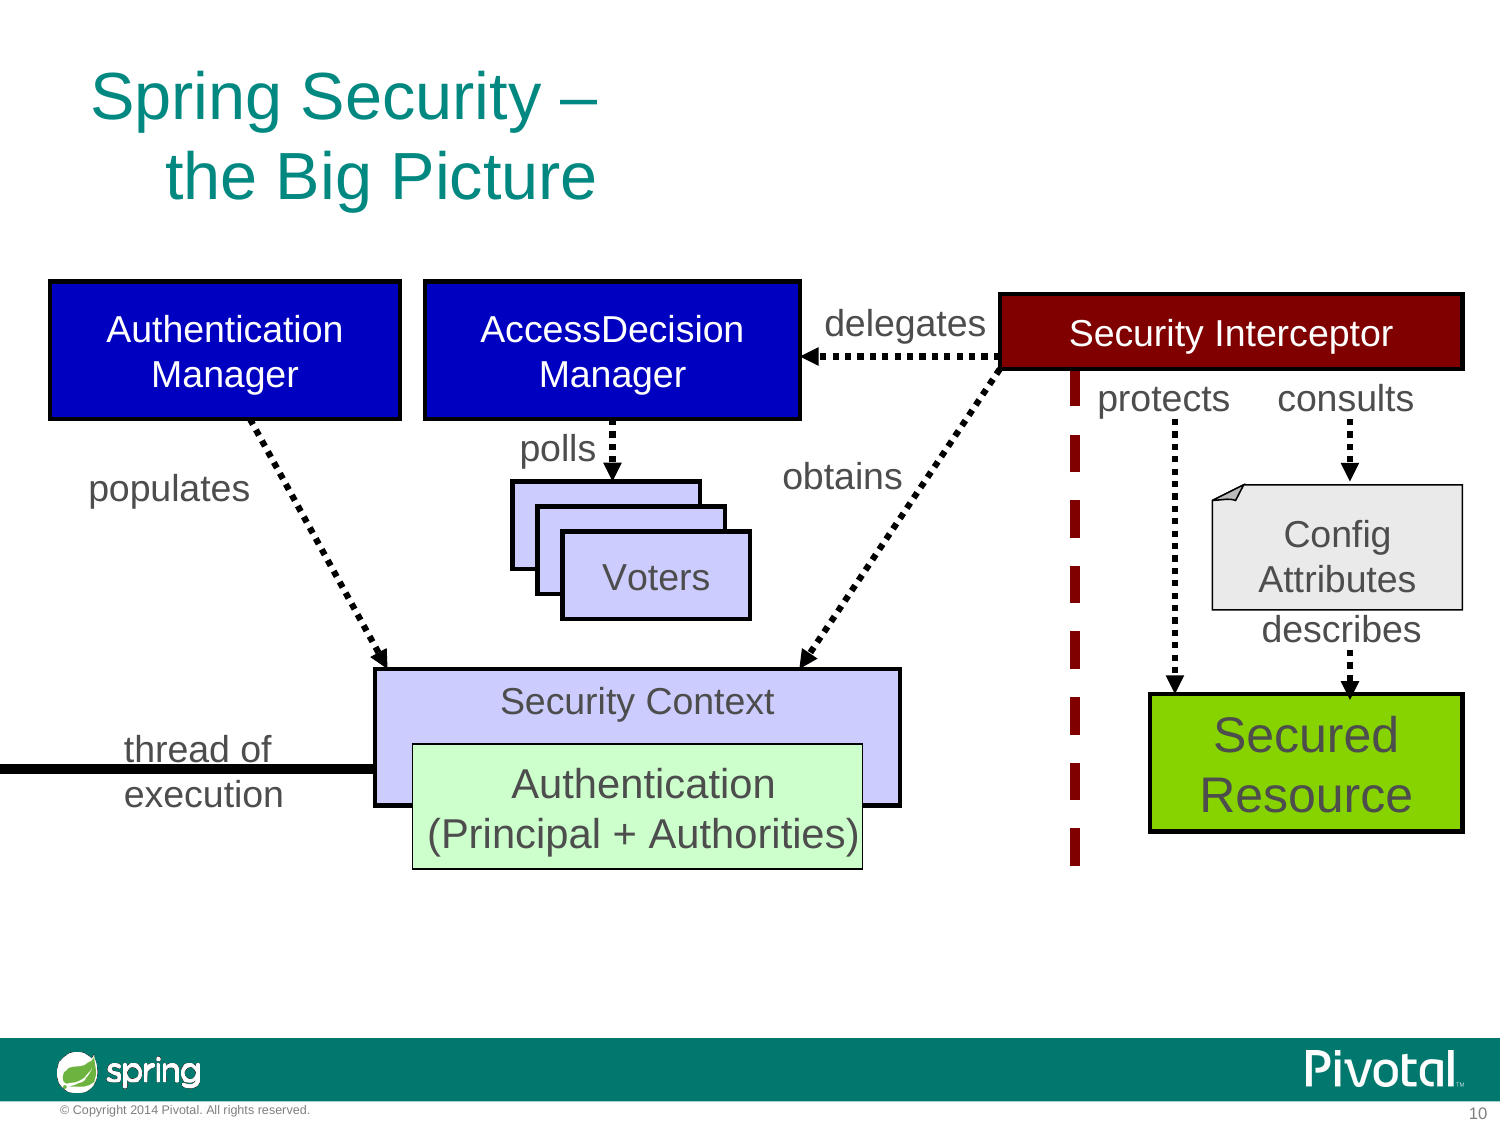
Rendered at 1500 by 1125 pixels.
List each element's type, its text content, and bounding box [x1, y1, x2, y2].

picture [1306, 1050, 1464, 1087]
text_box Secured Resource [1149, 694, 1463, 832]
text_box populates [73, 456, 266, 517]
text_box Authentication Manager [49, 281, 400, 419]
text_box Security Context [374, 668, 900, 806]
text_box [512, 481, 725, 594]
text_box consults [1262, 369, 1430, 427]
text_box thread of execution [109, 717, 299, 823]
text_box describes [1246, 597, 1437, 658]
text_box obtains [767, 443, 918, 505]
text_box Authentication (Principal + Authorities) [412, 743, 863, 870]
text_box Security Interceptor [999, 293, 1463, 369]
text_box AccessDecision Manager [424, 281, 800, 419]
text_box protects [1082, 369, 1246, 427]
picture [32, 1041, 210, 1103]
title Spring Security – the Big Picture [75, 45, 1426, 233]
text_box Voters [562, 531, 750, 619]
text_box delegates [809, 291, 1002, 352]
text_box polls [504, 416, 612, 477]
text_box Config Attributes [1212, 484, 1463, 610]
